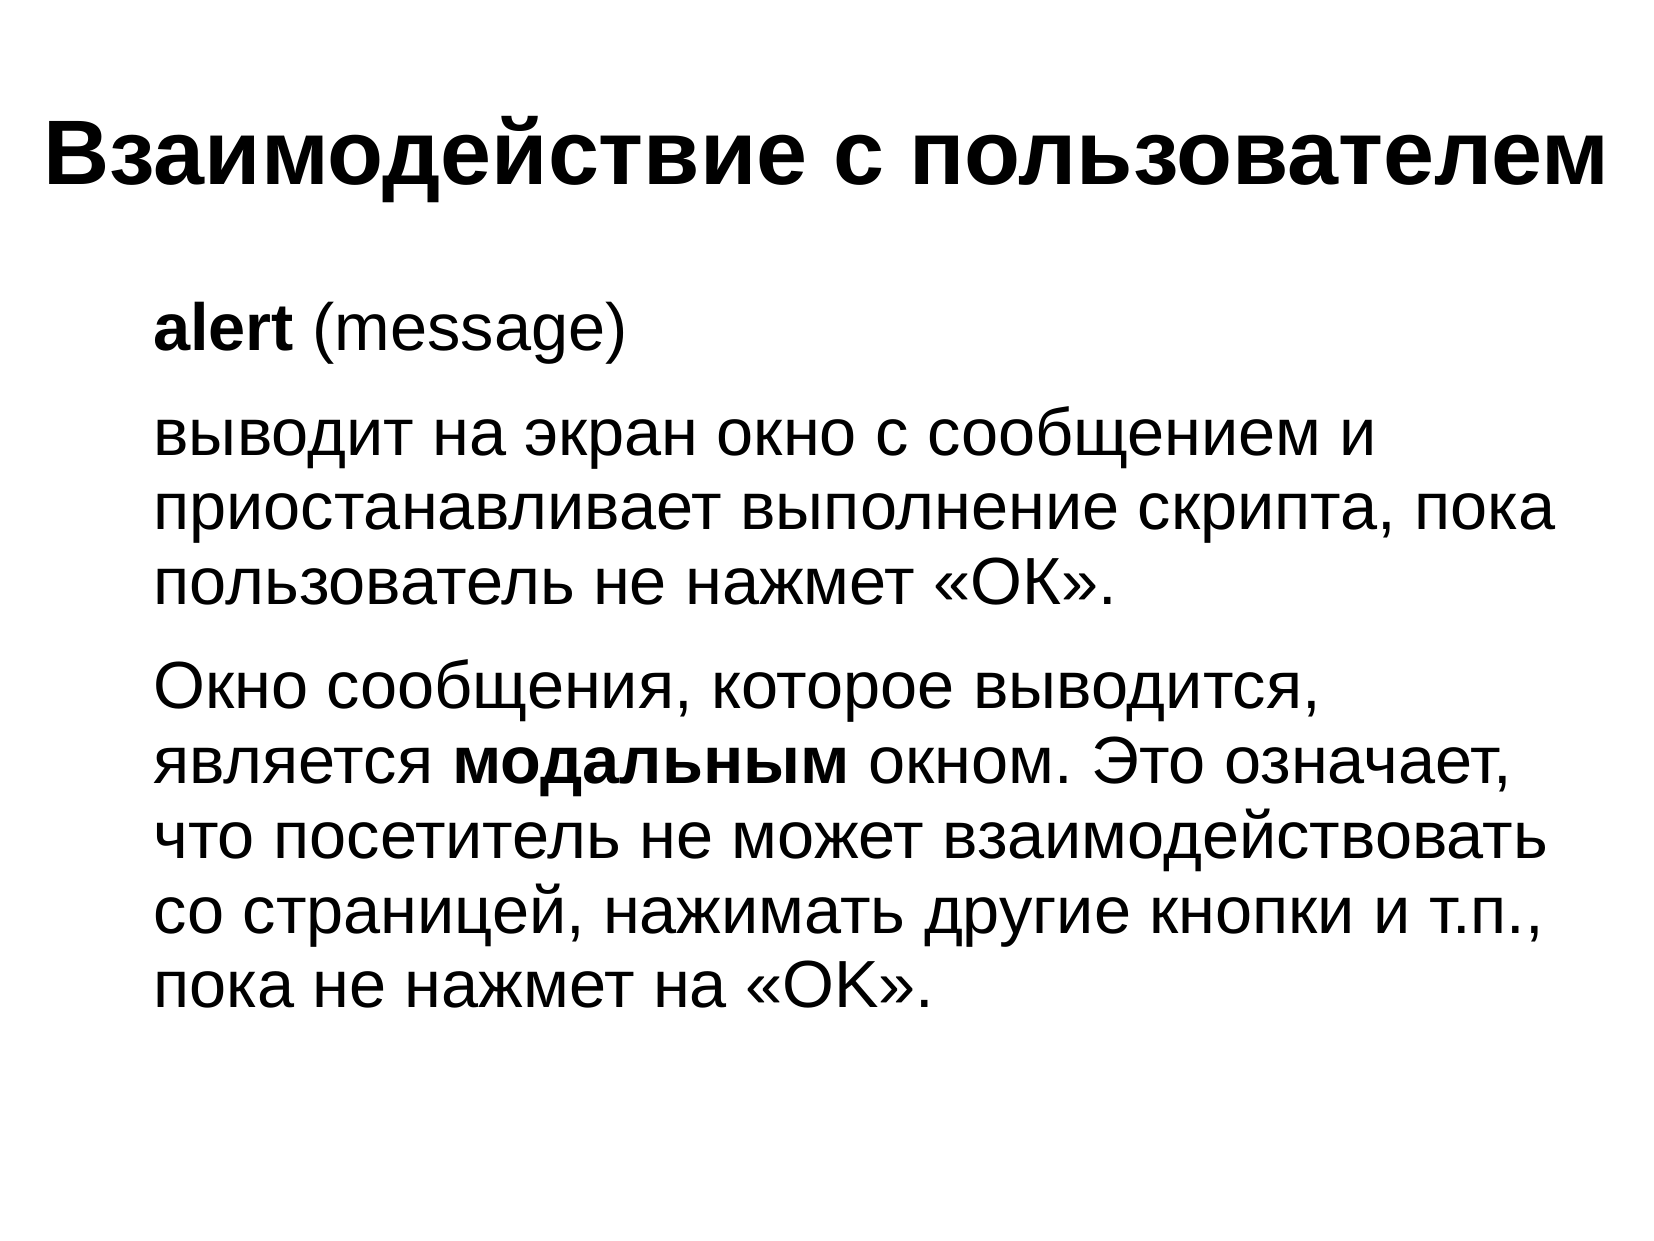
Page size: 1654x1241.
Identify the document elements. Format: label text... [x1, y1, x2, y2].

title Взаимодействие с пользователем [29, 49, 1625, 257]
list alert (message) выводит на экран окно с сообщением и приостанавливает выполнение скрипта, пока пользователь не нажмет «ОК». Окно сообщения, которое выводится, является модальным окном. Это означает, что посетитель не может взаимодействовать со страницей, нажимать другие кнопки и т.п., пока не нажмет на «OK». [82, 290, 1571, 1109]
